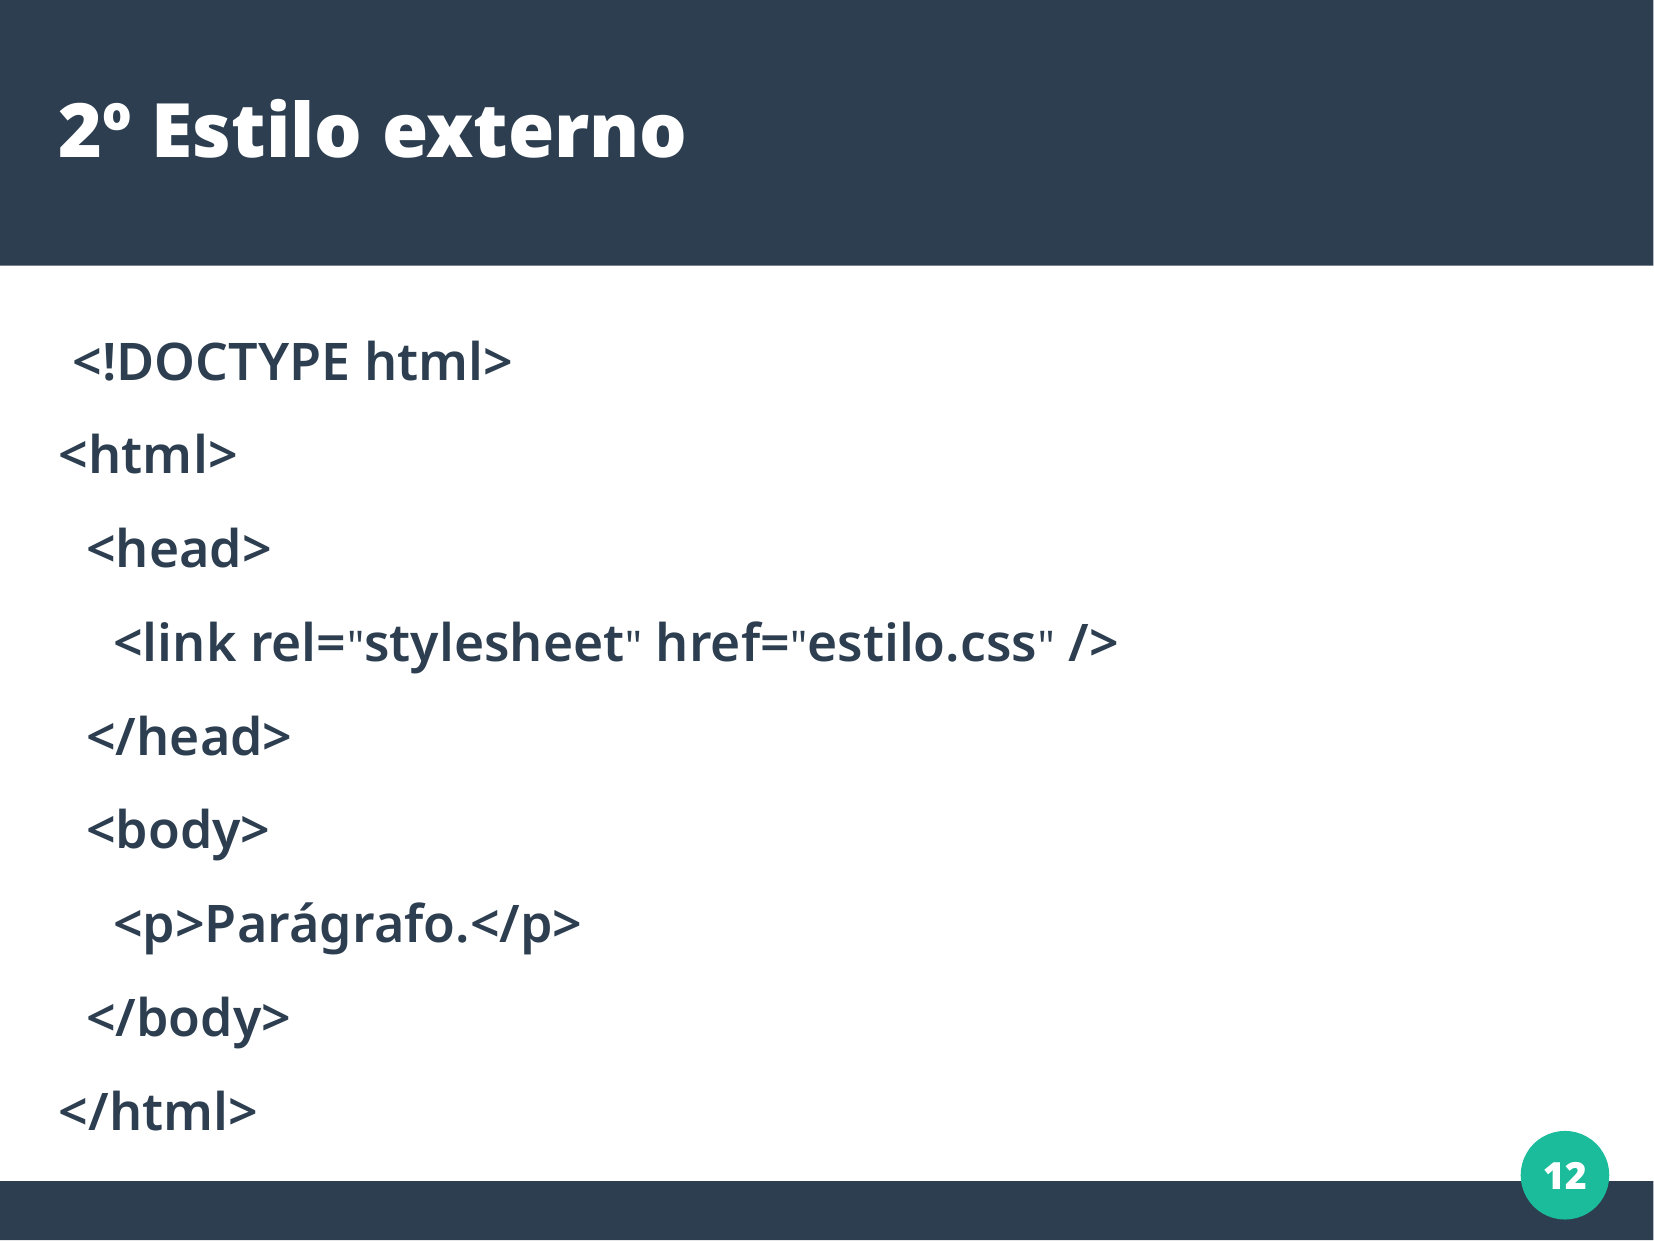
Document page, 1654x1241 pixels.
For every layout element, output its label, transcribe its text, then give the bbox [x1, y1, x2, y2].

list <!DOCTYPE html> <html> <head> <link rel="stylesheet" href="estilo.css" /> </head> <body> <p>Parágrafo.</p> </body> </html> [59, 324, 1595, 1152]
title 2º Estilo externo [59, 49, 1595, 207]
